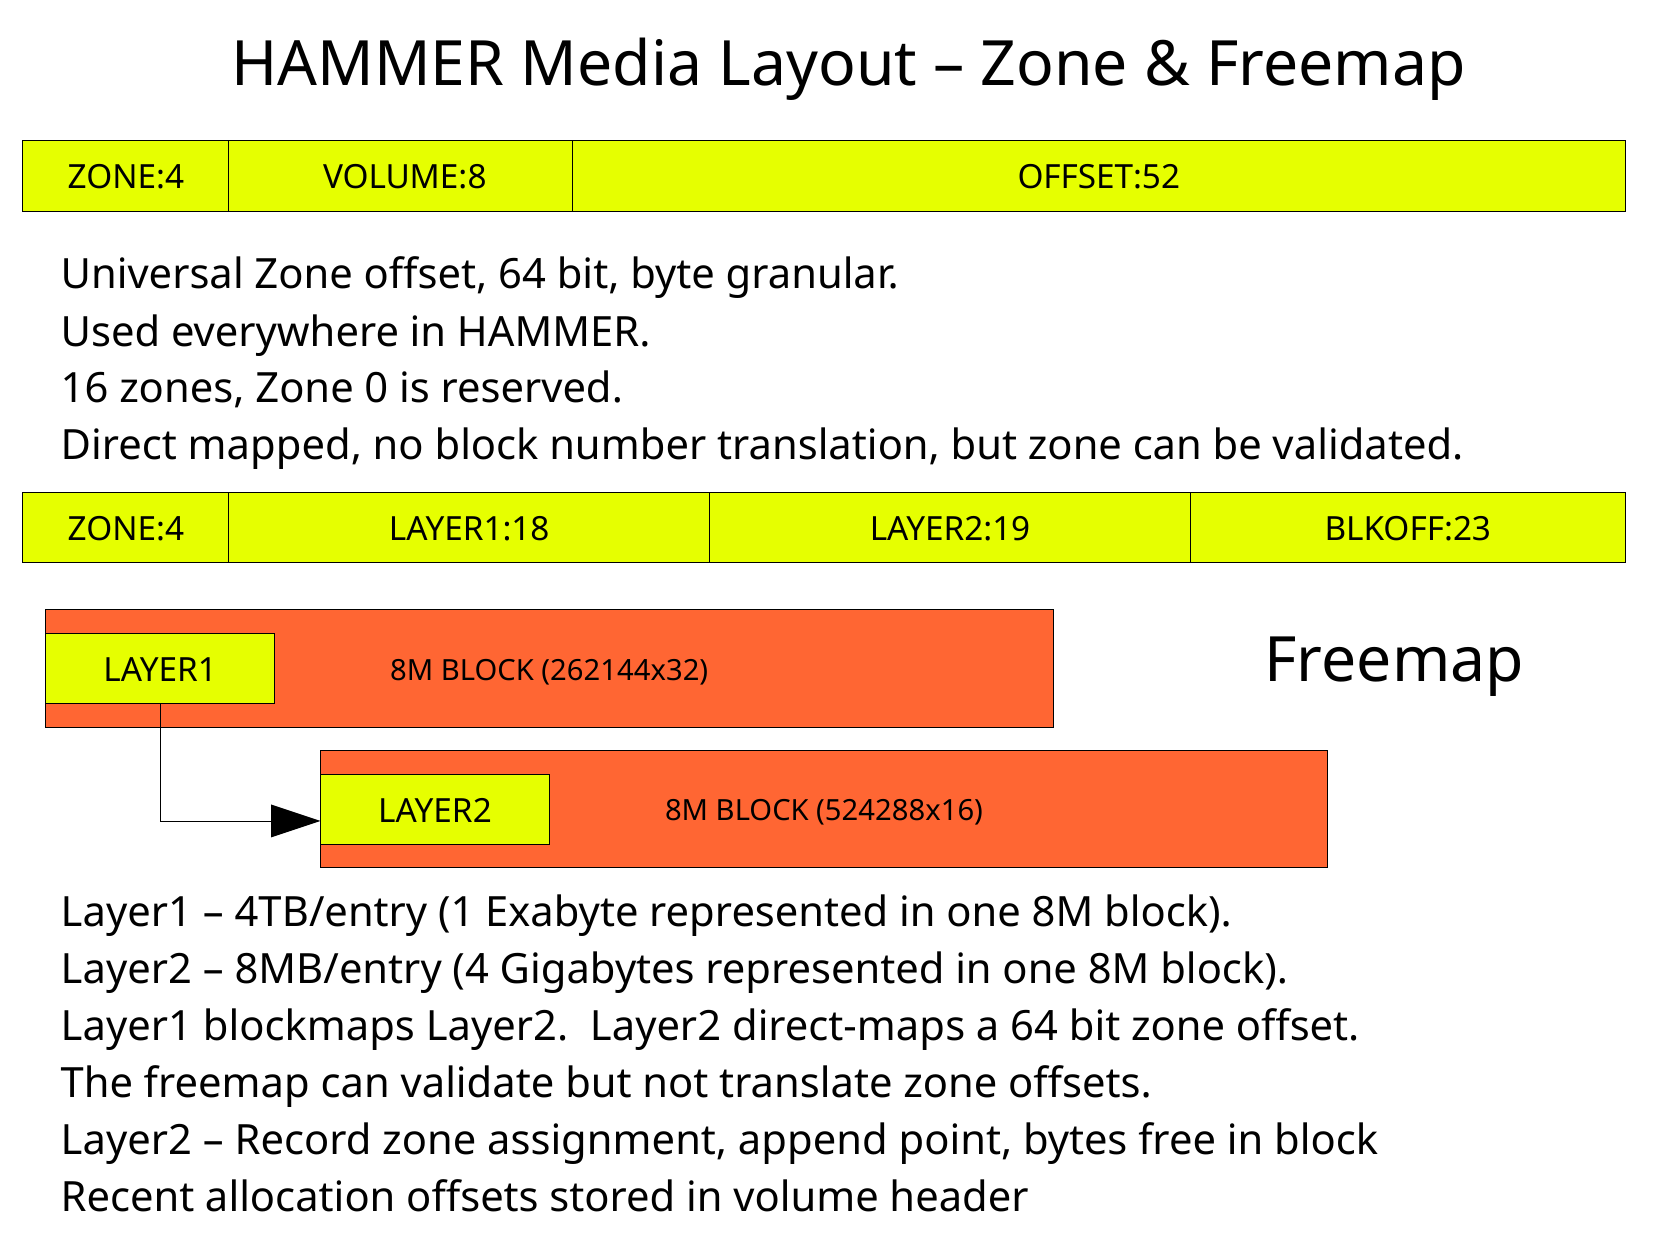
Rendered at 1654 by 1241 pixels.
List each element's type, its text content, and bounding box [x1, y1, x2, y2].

text_box LAYER1:18 [228, 492, 709, 563]
text_box BLKOFF:23 [1190, 492, 1626, 563]
text_box OFFSET:52 [572, 140, 1626, 212]
text_box 8M BLOCK (524288x16) [320, 750, 1328, 868]
text_box Universal Zone offset, 64 bit, byte granular. Used everywhere in HAMMER. 16 zones, Zone 0 is reserved. Direct mapped, no block number translation, but zone can be validated. [45, 236, 1560, 487]
text_box ZONE:4 [22, 140, 228, 212]
text_box Layer1 – 4TB/entry (1 Exabyte represented in one 8M block). Layer2 – 8MB/entry (4 Gigabytes represented in one 8M block). Layer1 blockmaps Layer2. Layer2 direct-maps a 64 bit zone offset. The freemap can validate but not translate zone offsets. Layer2 – Record zone assignment, append point, bytes free in block Recent allocation offsets stored in volume header [45, 874, 1491, 1241]
text_box LAYER1 [45, 633, 275, 704]
text_box LAYER2:19 [709, 492, 1190, 563]
text_box 8M BLOCK (262144x32) [45, 609, 1054, 728]
text_box ZONE:4 [22, 492, 228, 563]
text_box LAYER2 [320, 774, 550, 845]
text_box HAMMER Media Layout – Zone & Freemap [119, 14, 1580, 108]
text_box 8M BLOCK (262144x32) [45, 704, 160, 728]
text_box Freemap [1190, 577, 1598, 737]
text_box VOLUME:8 [228, 140, 572, 212]
